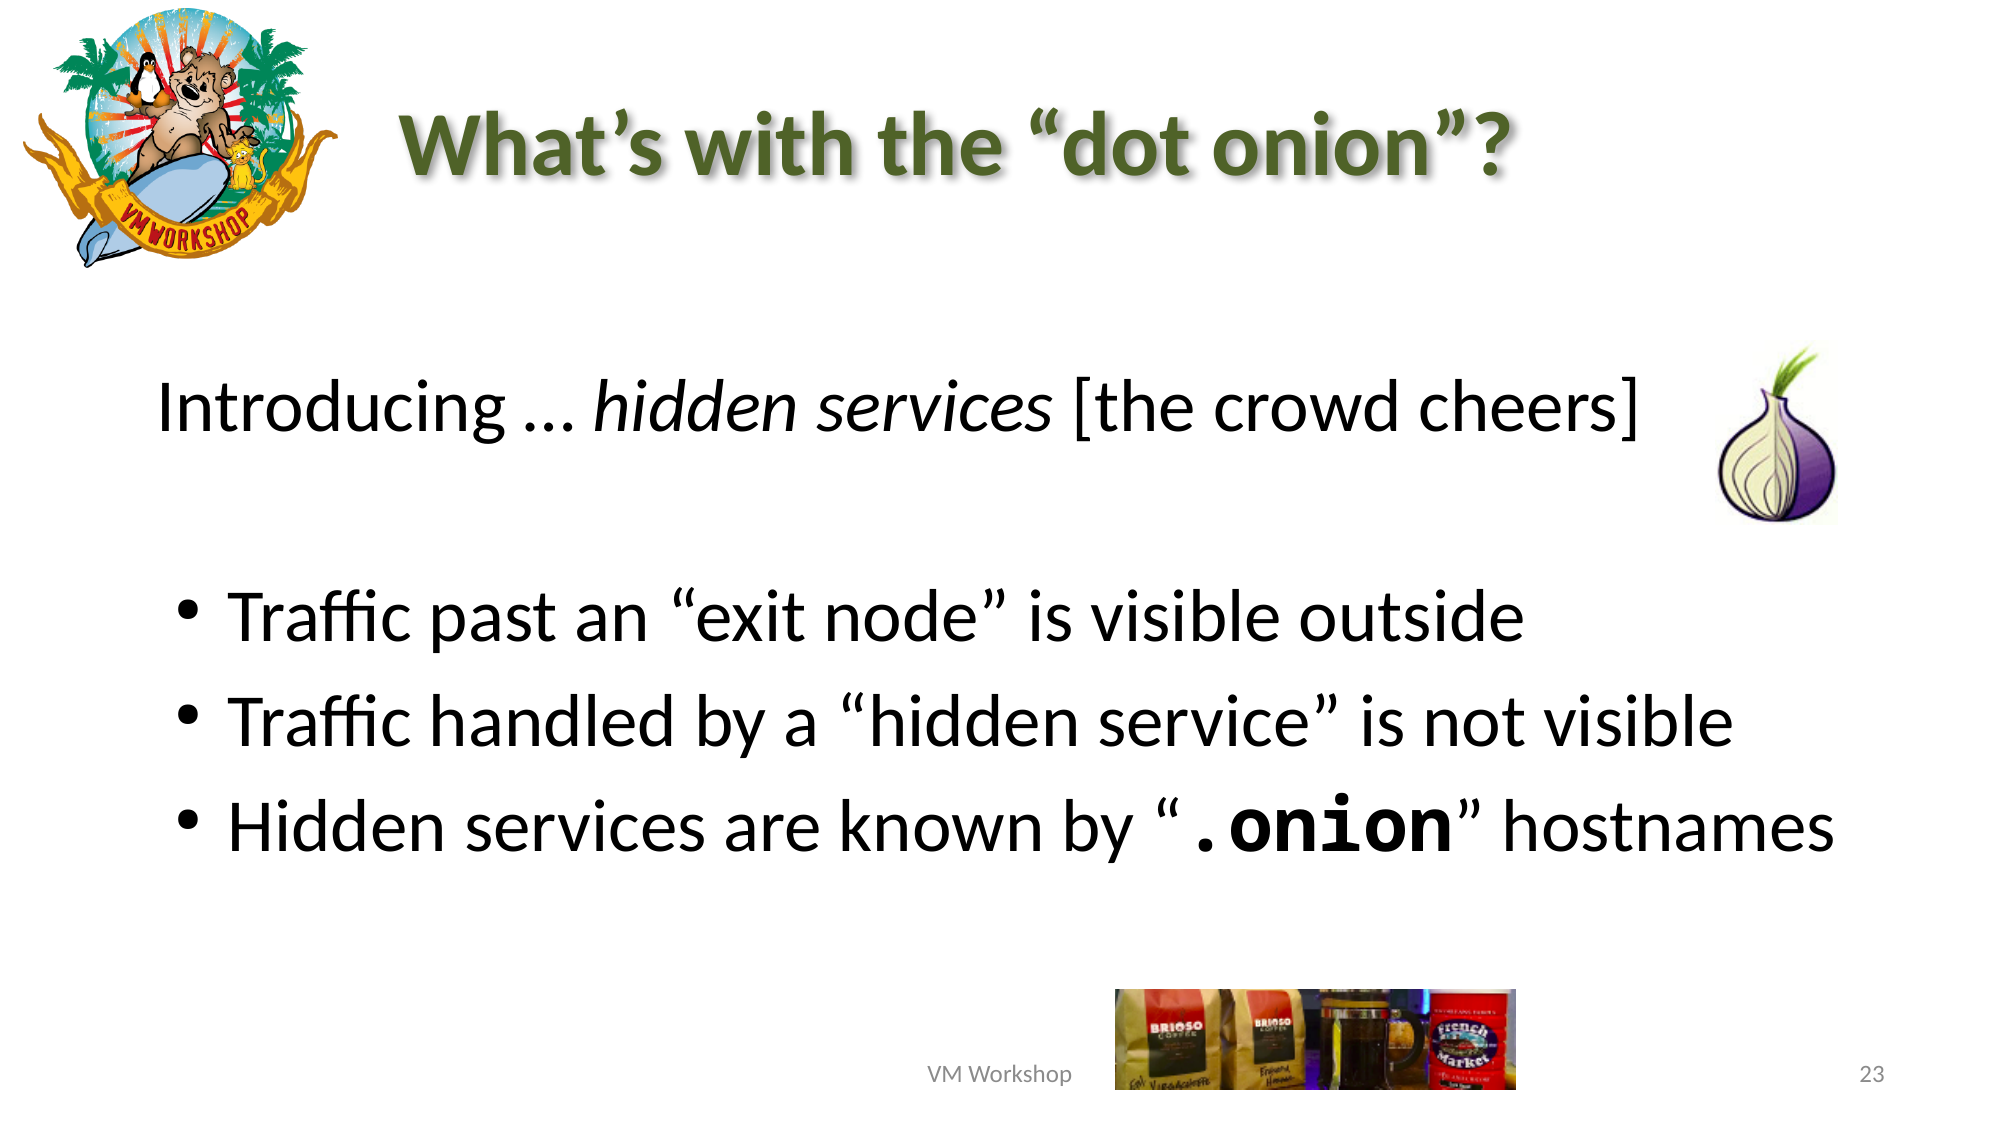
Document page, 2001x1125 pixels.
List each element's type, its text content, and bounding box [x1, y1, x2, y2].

picture [1715, 340, 1838, 526]
title What’s with the “dot onion”? [383, 45, 1913, 233]
picture [23, 8, 338, 269]
picture [1115, 1041, 1516, 1090]
list Introducing … hidden services [the crowd cheers] Traffic past an “exit node” is visible outside Traffic handled by a “hidden service” is not visible Hidden services are known by “.onion” hostnames [156, 251, 2000, 1041]
